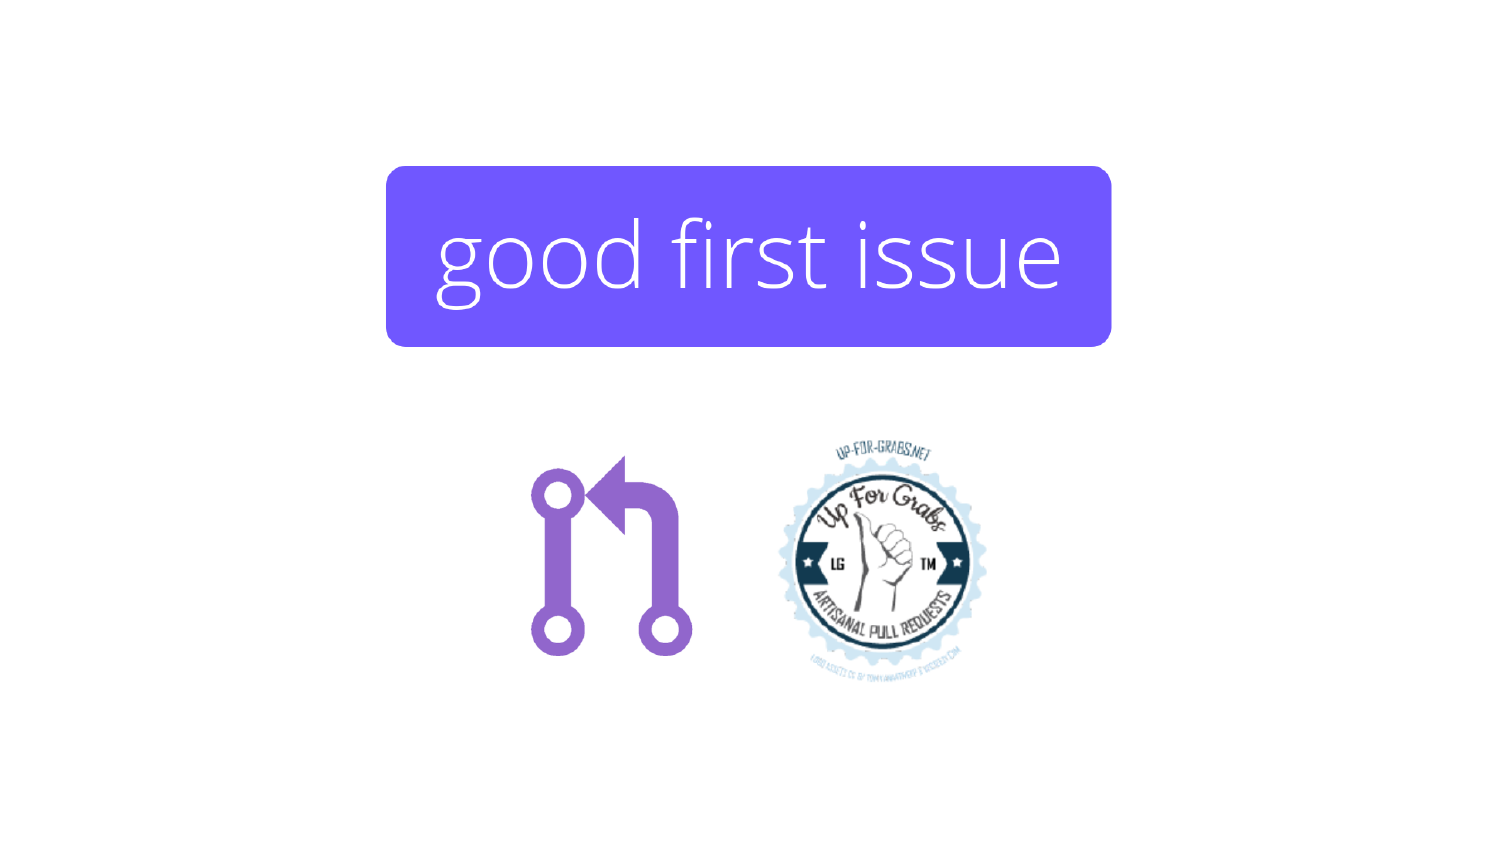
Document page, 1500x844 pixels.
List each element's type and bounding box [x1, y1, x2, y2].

picture [216, 0, 1293, 771]
